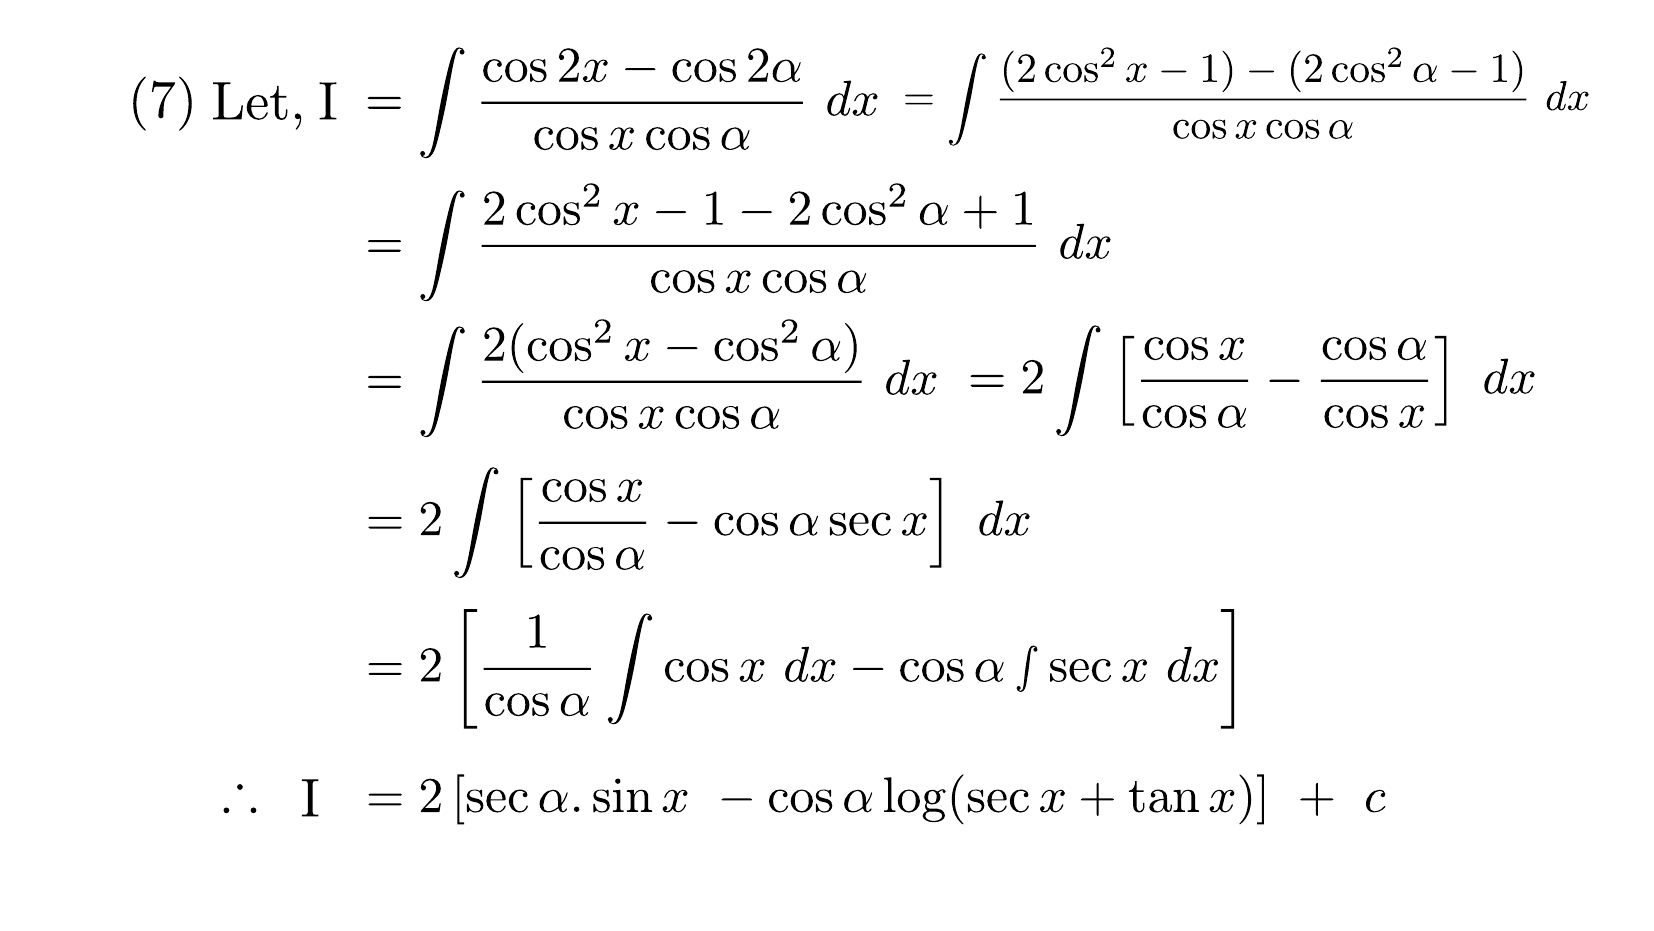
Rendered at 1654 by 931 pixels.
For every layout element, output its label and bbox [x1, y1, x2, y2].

text_box [319, 82, 337, 120]
text_box [367, 47, 878, 159]
text_box [368, 467, 1030, 579]
text_box [301, 779, 319, 817]
text_box [213, 82, 302, 130]
text_box [367, 183, 1111, 302]
text_box [368, 774, 1386, 825]
text_box [368, 609, 1235, 729]
text_box [223, 784, 257, 814]
text_box [904, 47, 1589, 146]
text_box [130, 76, 192, 131]
title [47, 37, 1607, 898]
text_box [367, 319, 937, 438]
text_box [970, 325, 1535, 437]
